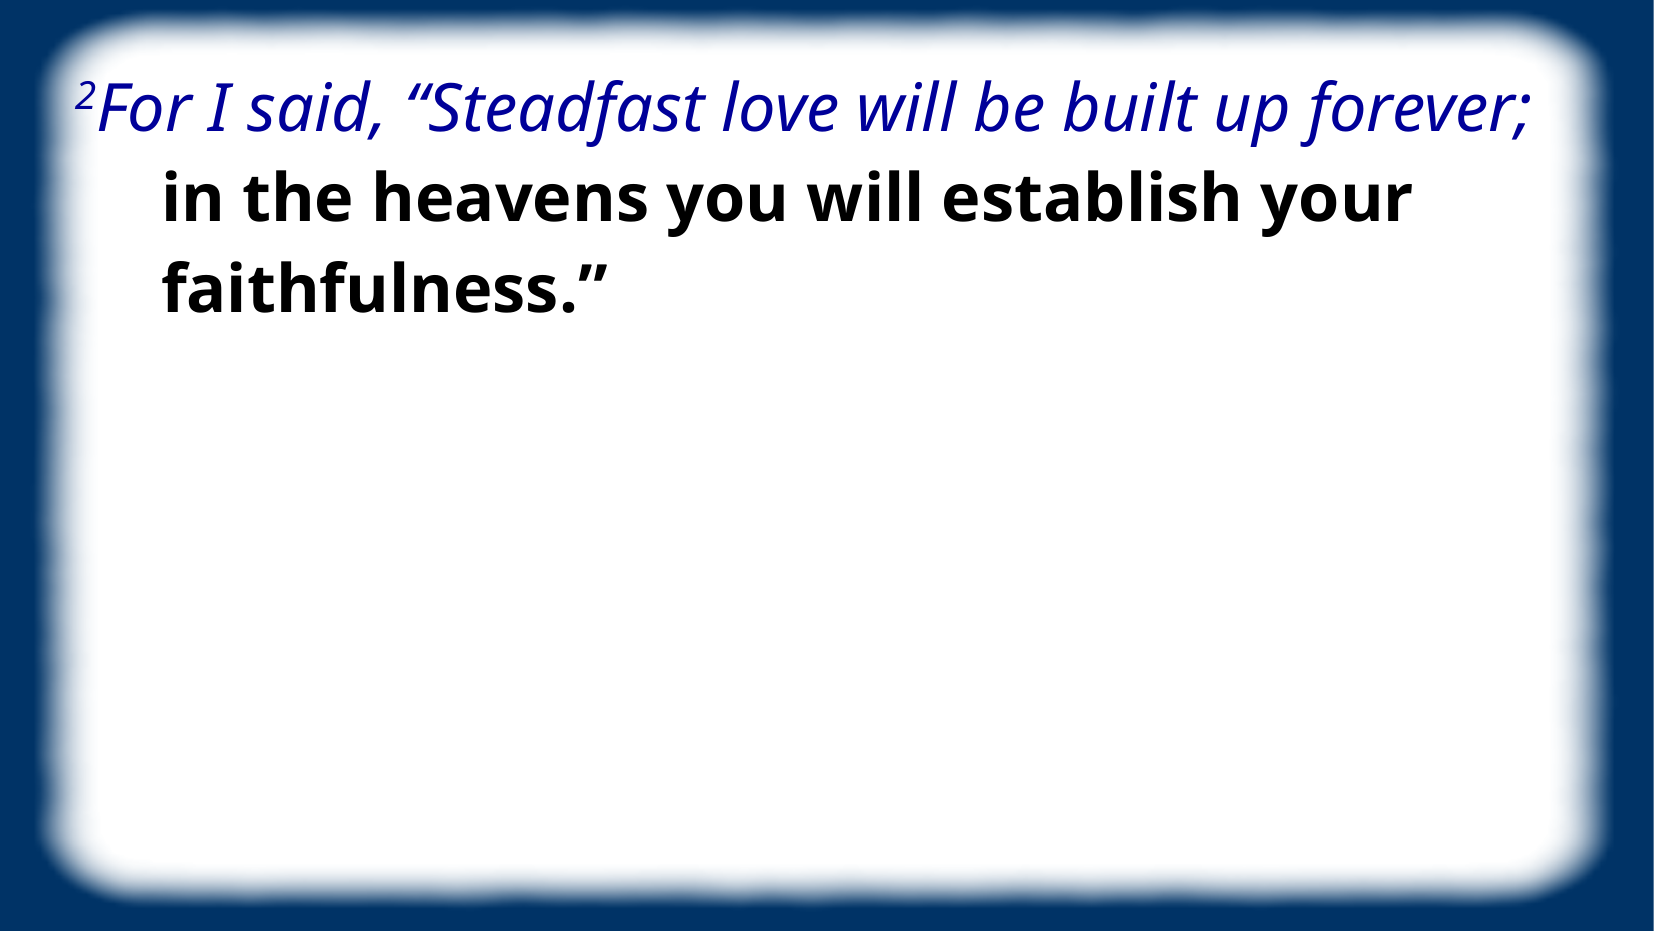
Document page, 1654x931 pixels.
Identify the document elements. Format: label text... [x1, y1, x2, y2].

picture [0, 0, 1654, 931]
text_box 2For I said, “Steadfast love will be built up forever; in the heavens you will establish your faithfulness.” [60, 52, 1591, 361]
